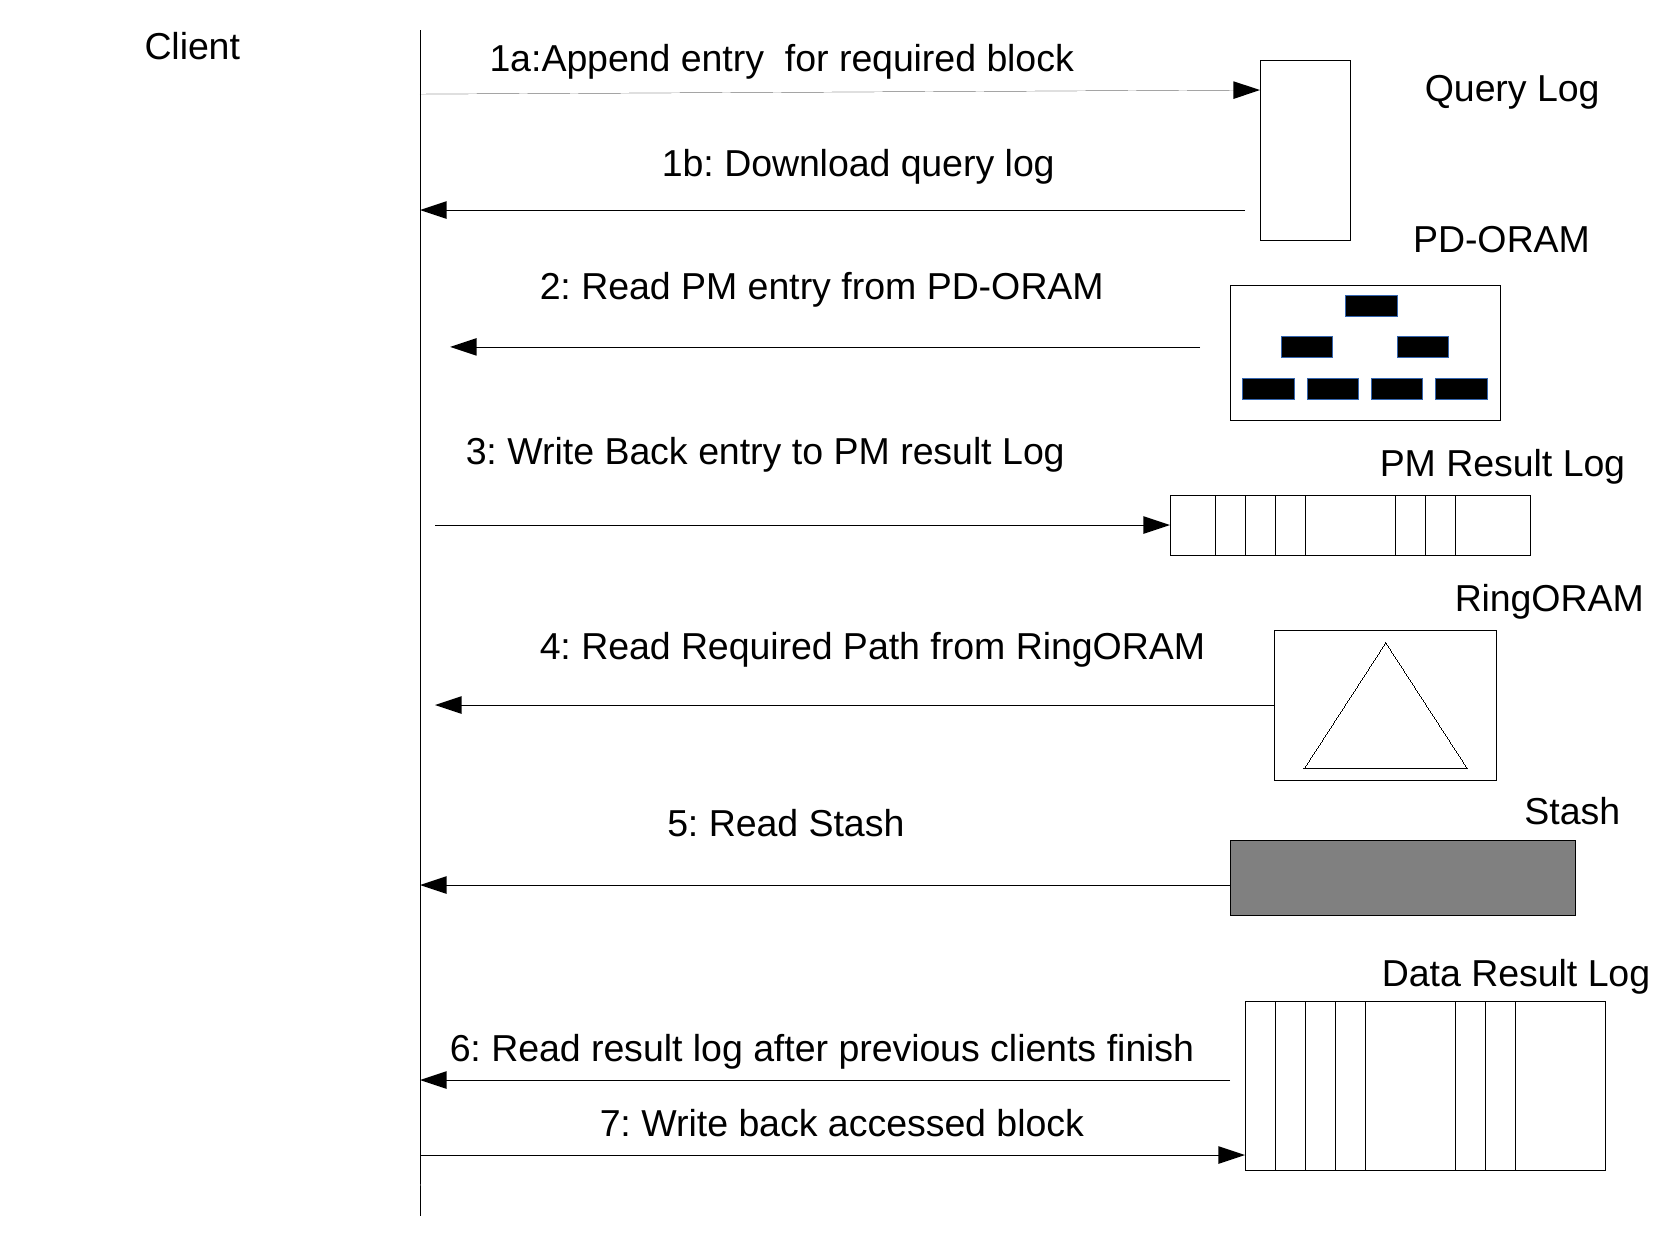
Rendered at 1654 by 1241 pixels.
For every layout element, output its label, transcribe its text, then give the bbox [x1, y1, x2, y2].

text_box [1245, 1001, 1275, 1171]
text_box [1456, 496, 1531, 556]
text_box [1276, 1001, 1305, 1171]
text_box [1274, 630, 1497, 781]
text_box Stash [1509, 783, 1636, 841]
text_box PM Result Log [1365, 435, 1641, 496]
text_box [1426, 496, 1455, 556]
text_box Query Log [1410, 60, 1615, 117]
text_box 7: Write back accessed block [585, 1095, 1099, 1152]
text_box 1a:Append entry for required block [474, 30, 1100, 87]
text_box 2: Read PM entry from PD-ORAM [525, 258, 1120, 316]
text_box [1230, 840, 1576, 916]
text_box [1396, 496, 1425, 556]
text_box RingORAM [1440, 570, 1654, 627]
text_box Client [129, 18, 256, 76]
text_box [1366, 1001, 1455, 1171]
text_box 5: Read Stash [652, 795, 931, 852]
text_box [1216, 495, 1245, 556]
text_box 6: Read result log after previous clients finish [435, 1020, 1231, 1077]
text_box 1b: Download query log [647, 135, 1081, 192]
text_box [1230, 285, 1501, 421]
text_box [1516, 1002, 1606, 1171]
text_box [1306, 1001, 1335, 1171]
text_box 4: Read Required Path from RingORAM [525, 618, 1221, 676]
text_box Data Result Log [1367, 945, 1654, 1002]
text_box [1486, 1002, 1515, 1171]
text_box [1306, 495, 1395, 556]
text_box PD-ORAM [1398, 211, 1606, 269]
text_box 3: Write Back entry to PM result Log [451, 423, 1081, 481]
text_box [1456, 1002, 1485, 1171]
text_box [1246, 495, 1275, 556]
text_box [1276, 495, 1305, 556]
text_box [1170, 495, 1215, 556]
text_box [1336, 1001, 1365, 1171]
text_box [1260, 60, 1351, 241]
